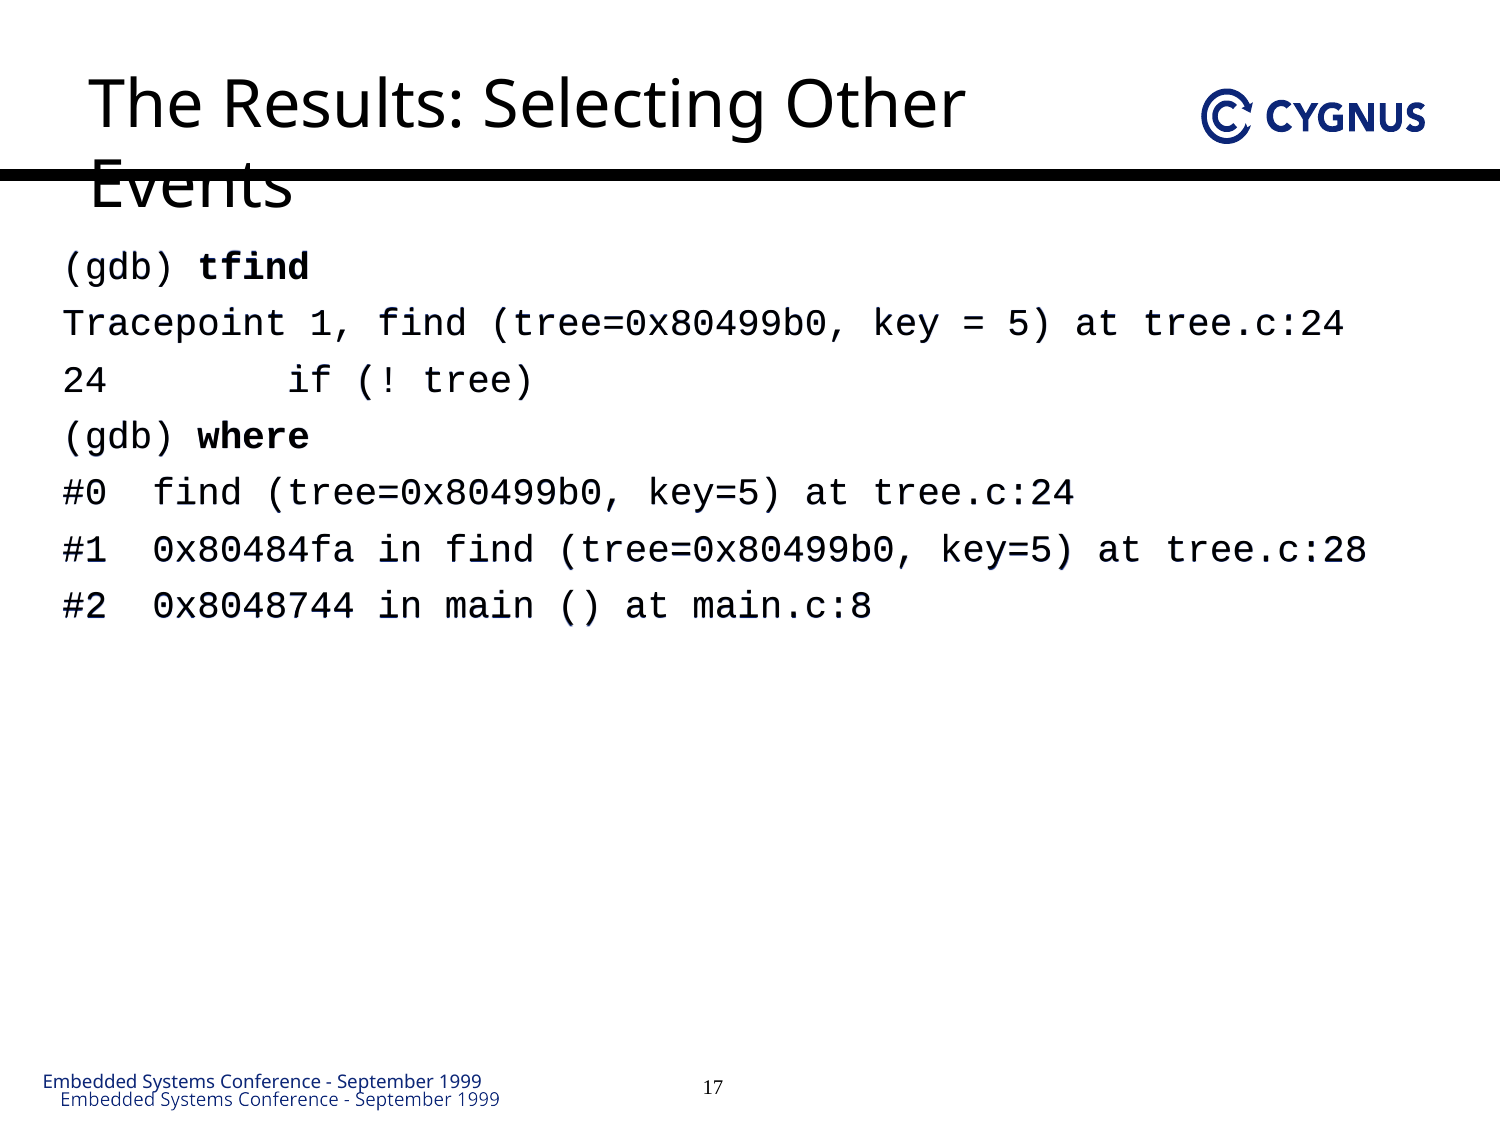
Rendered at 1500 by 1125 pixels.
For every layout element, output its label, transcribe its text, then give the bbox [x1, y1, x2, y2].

title The Results: Selecting Other Events [88, 62, 1189, 134]
list (gdb) tfind Tracepoint 1, find (tree=0x80499b0, key = 5) at tree.c:24 24 if (! tree) (gdb) where #0 find (tree=0x80499b0, key=5) at tree.c:24 #1 0x80484fa in find (tree=0x80499b0, key=5) at tree.c:28 #2 0x8048744 in main () at main.c:8 [62, 237, 1415, 637]
